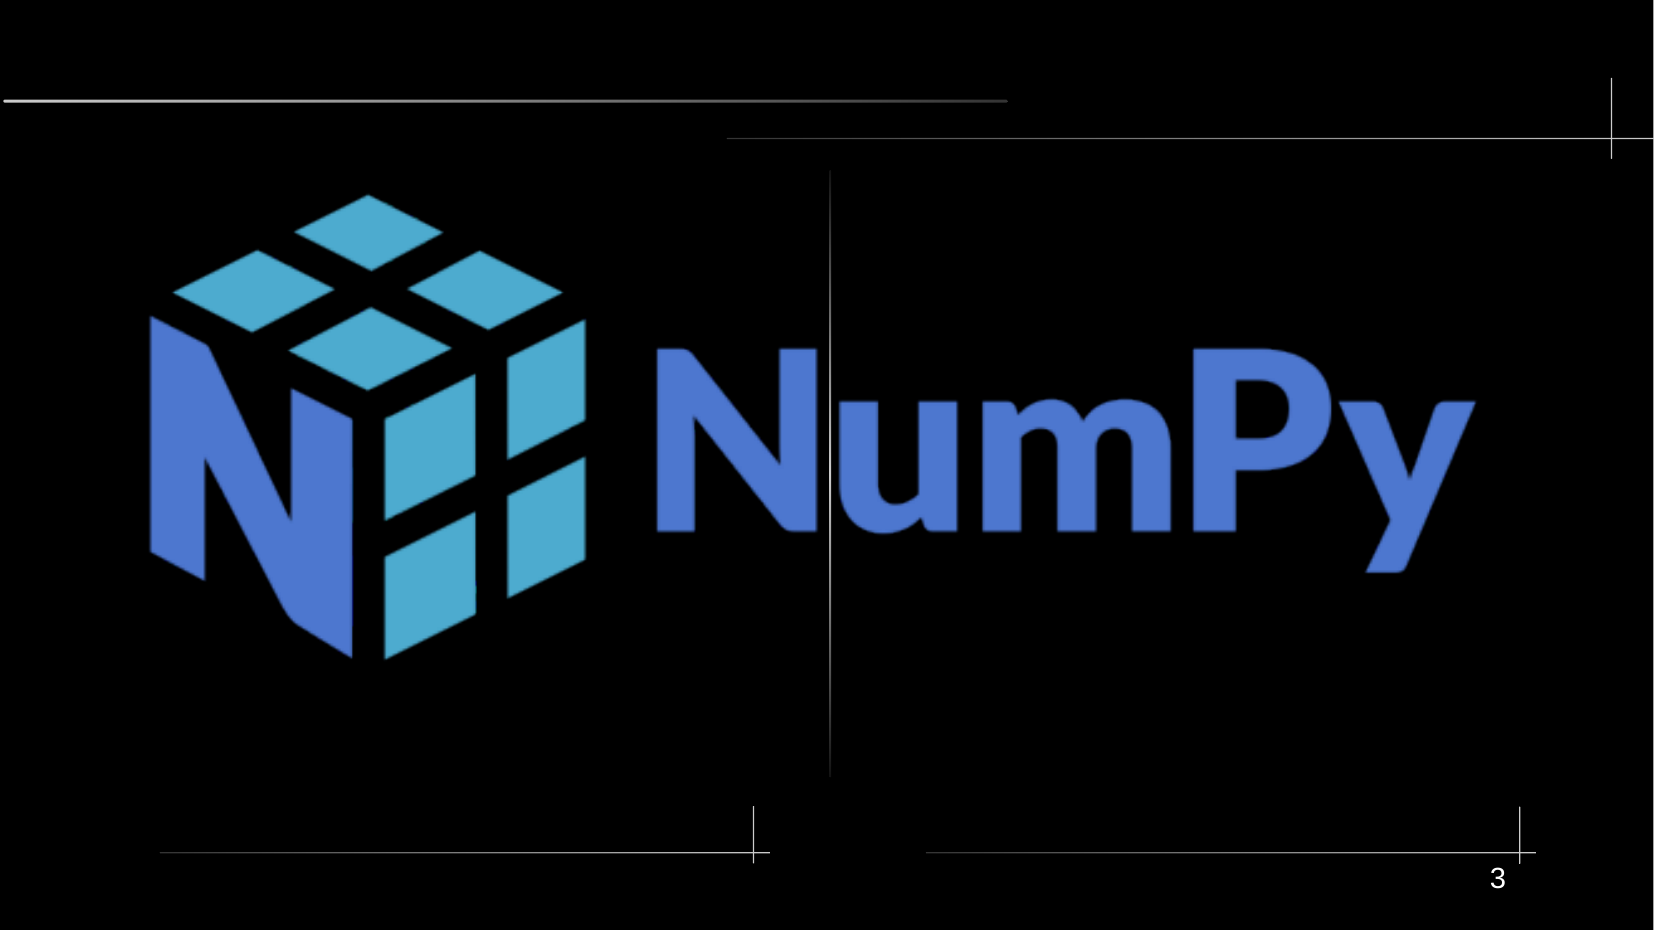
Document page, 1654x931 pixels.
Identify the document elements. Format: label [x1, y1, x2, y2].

picture [59, 88, 1569, 768]
